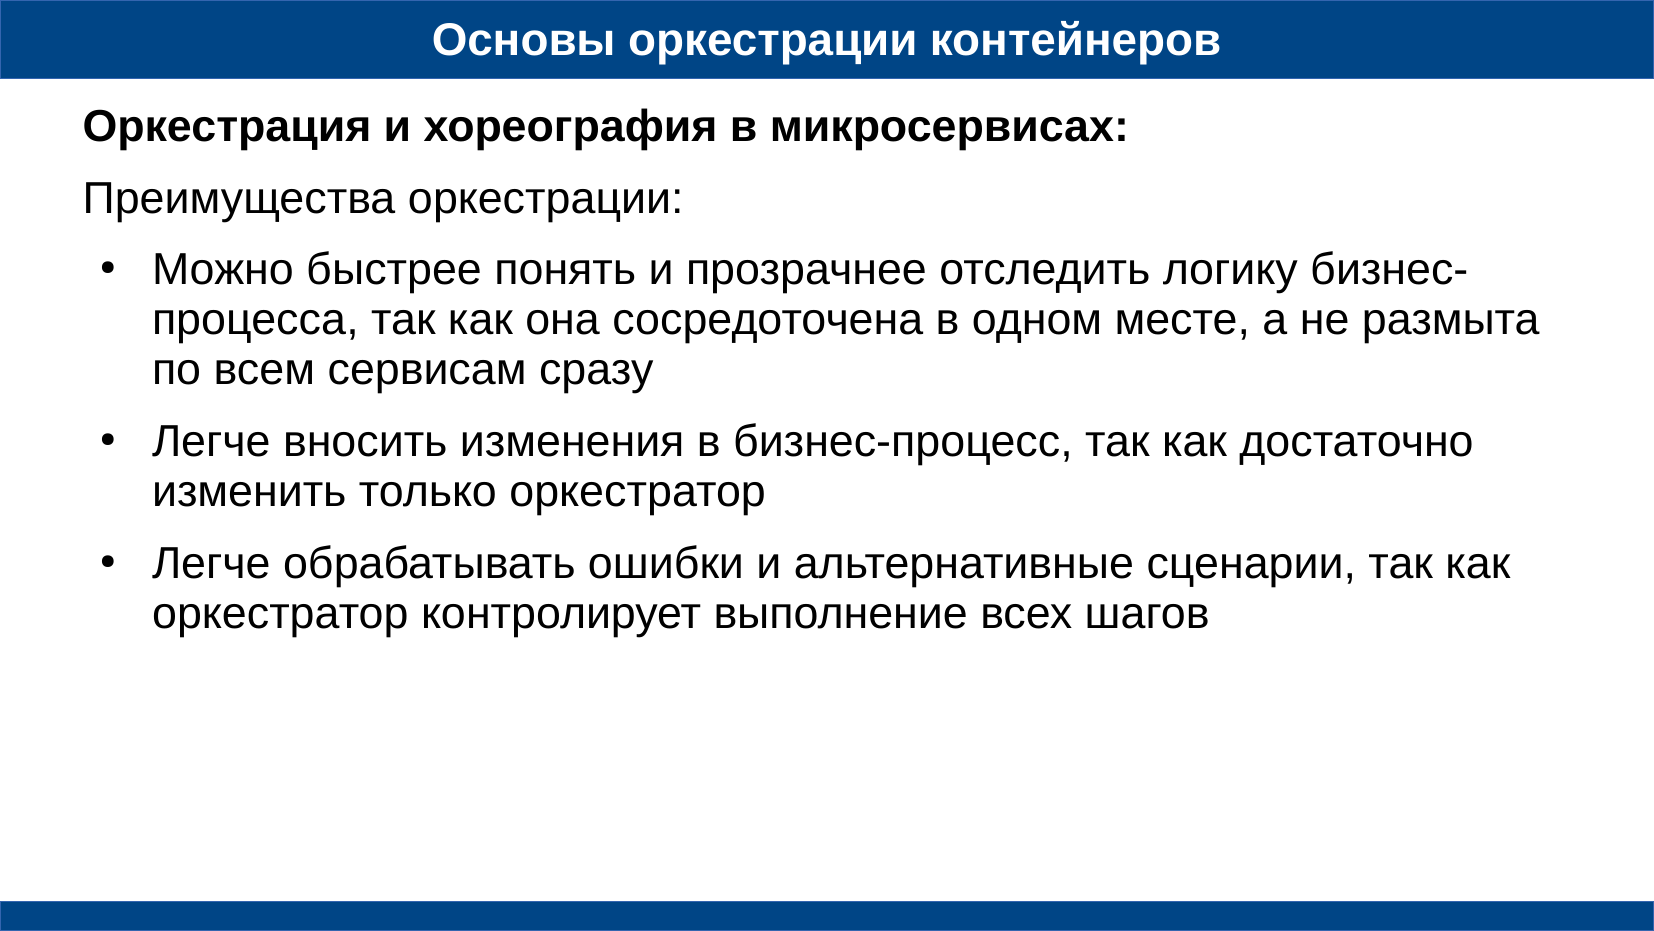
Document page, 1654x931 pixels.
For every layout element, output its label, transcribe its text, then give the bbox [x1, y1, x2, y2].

title Основы оркестрации контейнеров [0, 0, 1654, 79]
list Оркестрация и хореография в микросервисах: Преимущества оркестрации: Можно быстрее понять и прозрачнее отследить логику бизнес-процесса, так как она сосредоточена в одном месте, а не размыта по всем сервисам сразу Легче вносить изменения в бизнес-процесс, так как достаточно изменить только оркестратор Легче обрабатывать ошибки и альтернативные сценарии, так как оркестратор контролирует выполнение всех шагов [82, 101, 1571, 641]
